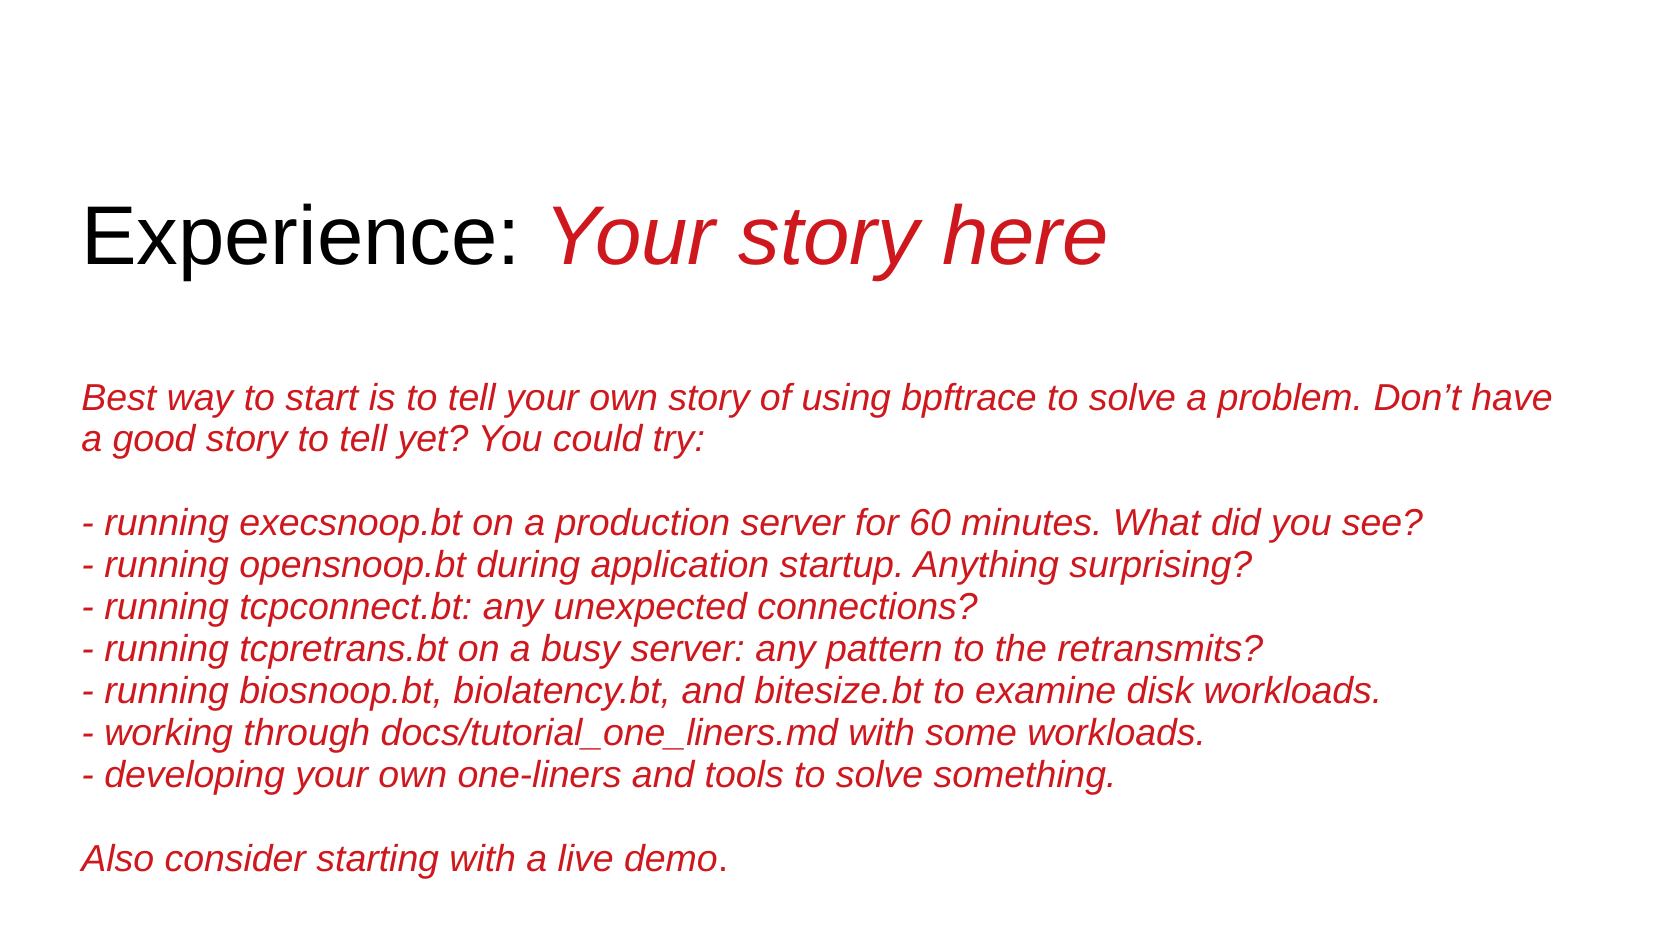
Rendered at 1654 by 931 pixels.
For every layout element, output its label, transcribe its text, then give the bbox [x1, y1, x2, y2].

title Experience: Your story here Best way to start is to tell your own story of using bpftrace to solve a problem. Don’t have a good story to tell yet? You could try: - running execsnoop.bt on a production server for 60 minutes. What did you see? - running opensnoop.bt during application startup. Anything surprising? - running tcpconnect.bt: any unexpected connections? - running tcpretrans.bt on a busy server: any pattern to the retransmits? - running biosnoop.bt, biolatency.bt, and bitesize.bt to examine disk workloads. - working through docs/tutorial_one_liners.md with some workloads. - developing your own one-liners and tools to solve something. Also consider starting with a live demo. [81, 189, 1570, 880]
